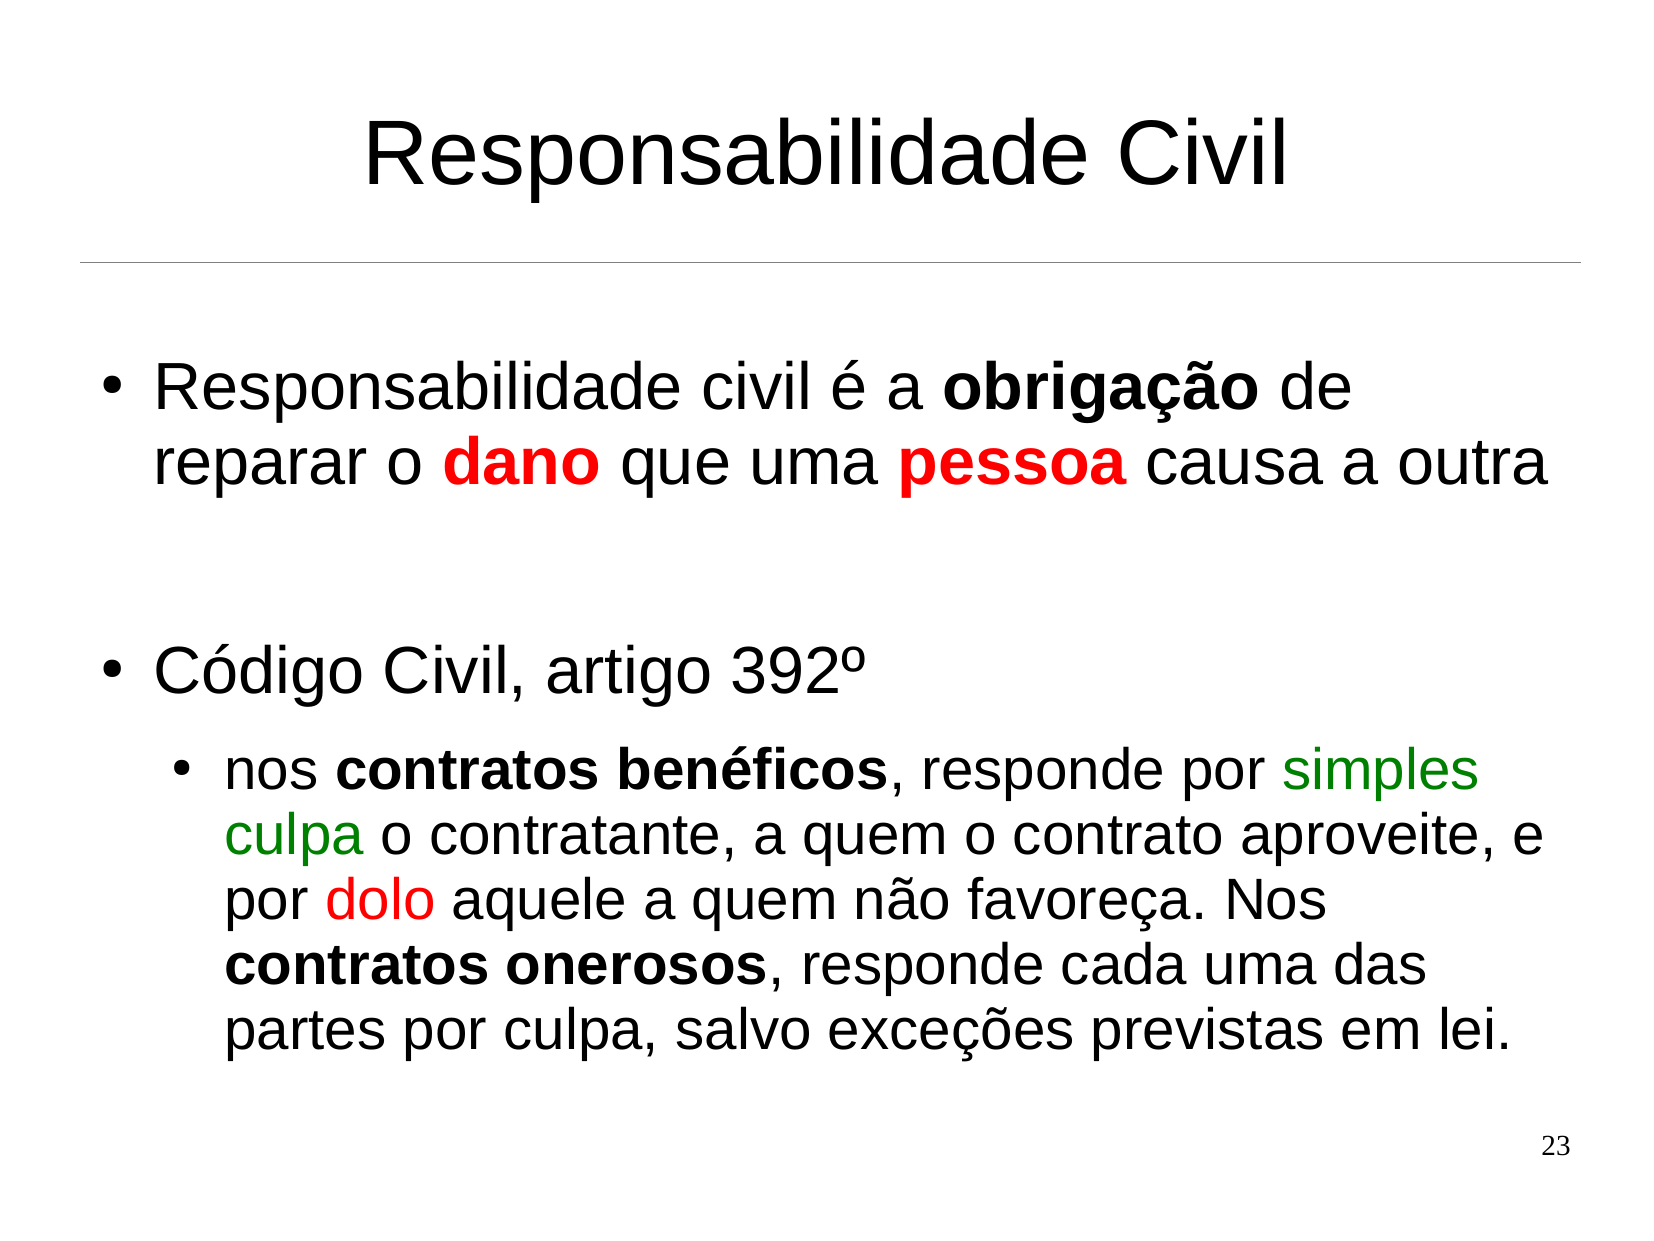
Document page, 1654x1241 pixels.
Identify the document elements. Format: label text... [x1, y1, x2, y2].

list Responsabilidade civil é a obrigação de reparar o dano que uma pessoa causa a outra Código Civil, artigo 392º nos contratos benéficos, responde por simples culpa o contratante, a quem o contrato aproveite, e por dolo aquele a quem não favoreça. Nos contratos onerosos, responde cada uma das partes por culpa, salvo exceções previstas em lei. [82, 349, 1571, 1095]
title Responsabilidade Civil [82, 56, 1571, 250]
